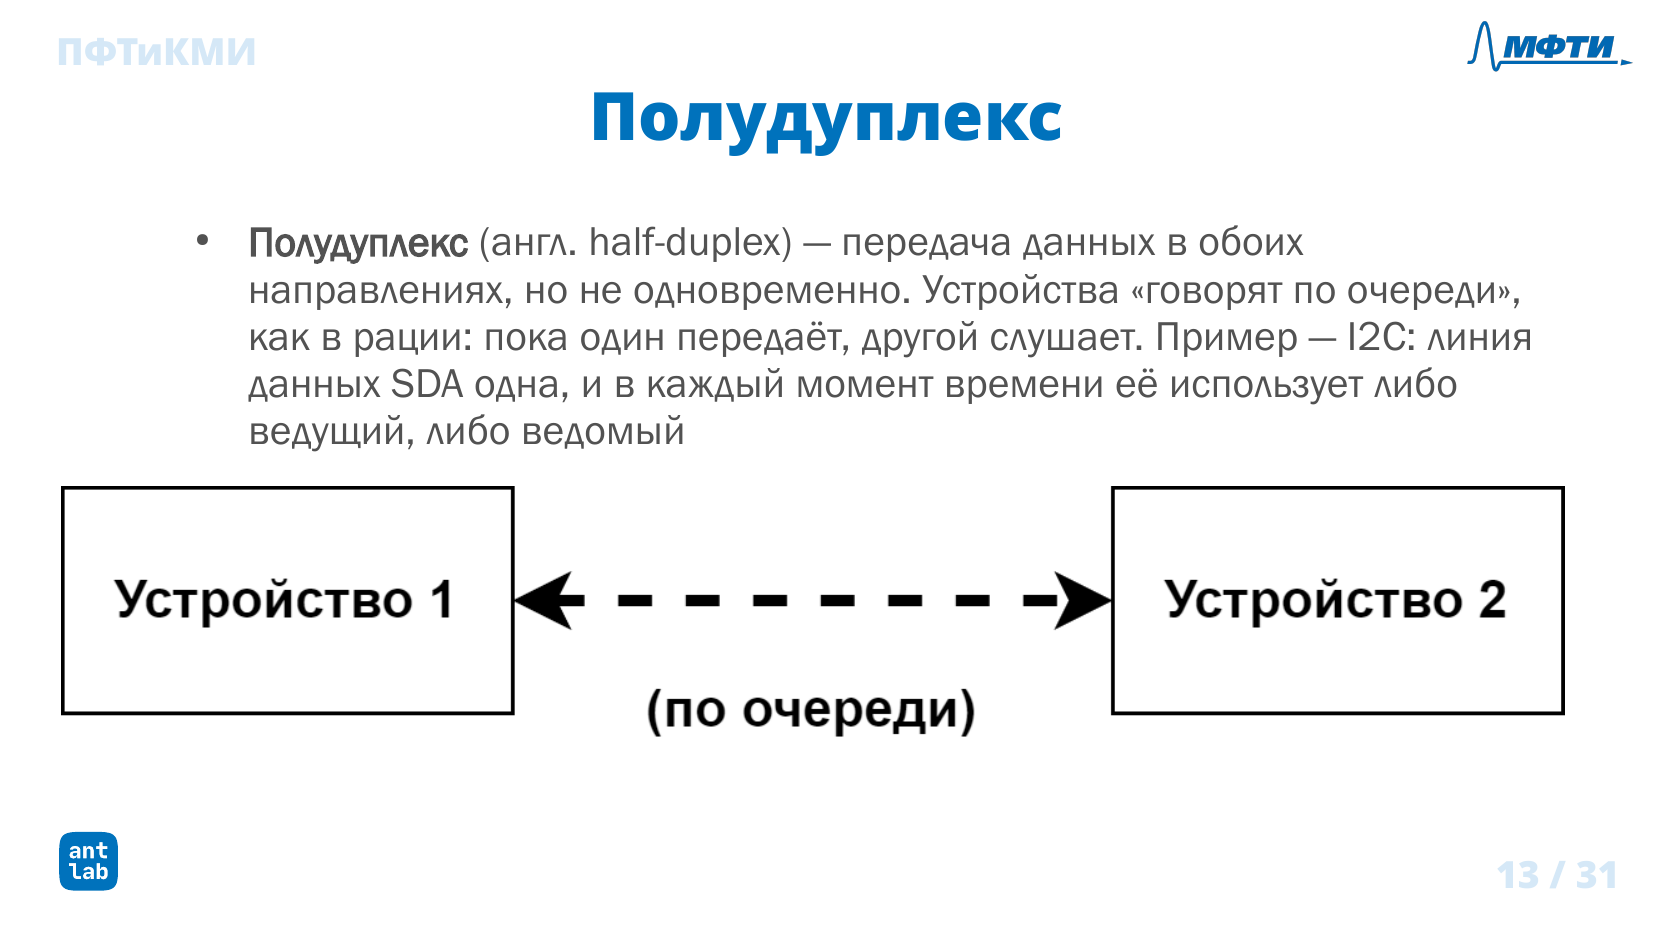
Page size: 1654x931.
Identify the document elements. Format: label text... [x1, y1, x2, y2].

title Полудуплекс [82, 20, 1571, 209]
picture [1446, 0, 1654, 93]
list Полудуплекс (англ. half-duplex) — передача данных в обоих направлениях, но не одновременно. Устройства «говорят по очереди», как в рации: пока один передаёт, другой слушает. Пример — I2C: линия данных SDA одна, и в каждый момент времени её использует либо ведущий, либо ведомый [177, 217, 1571, 502]
picture [61, 486, 1565, 768]
